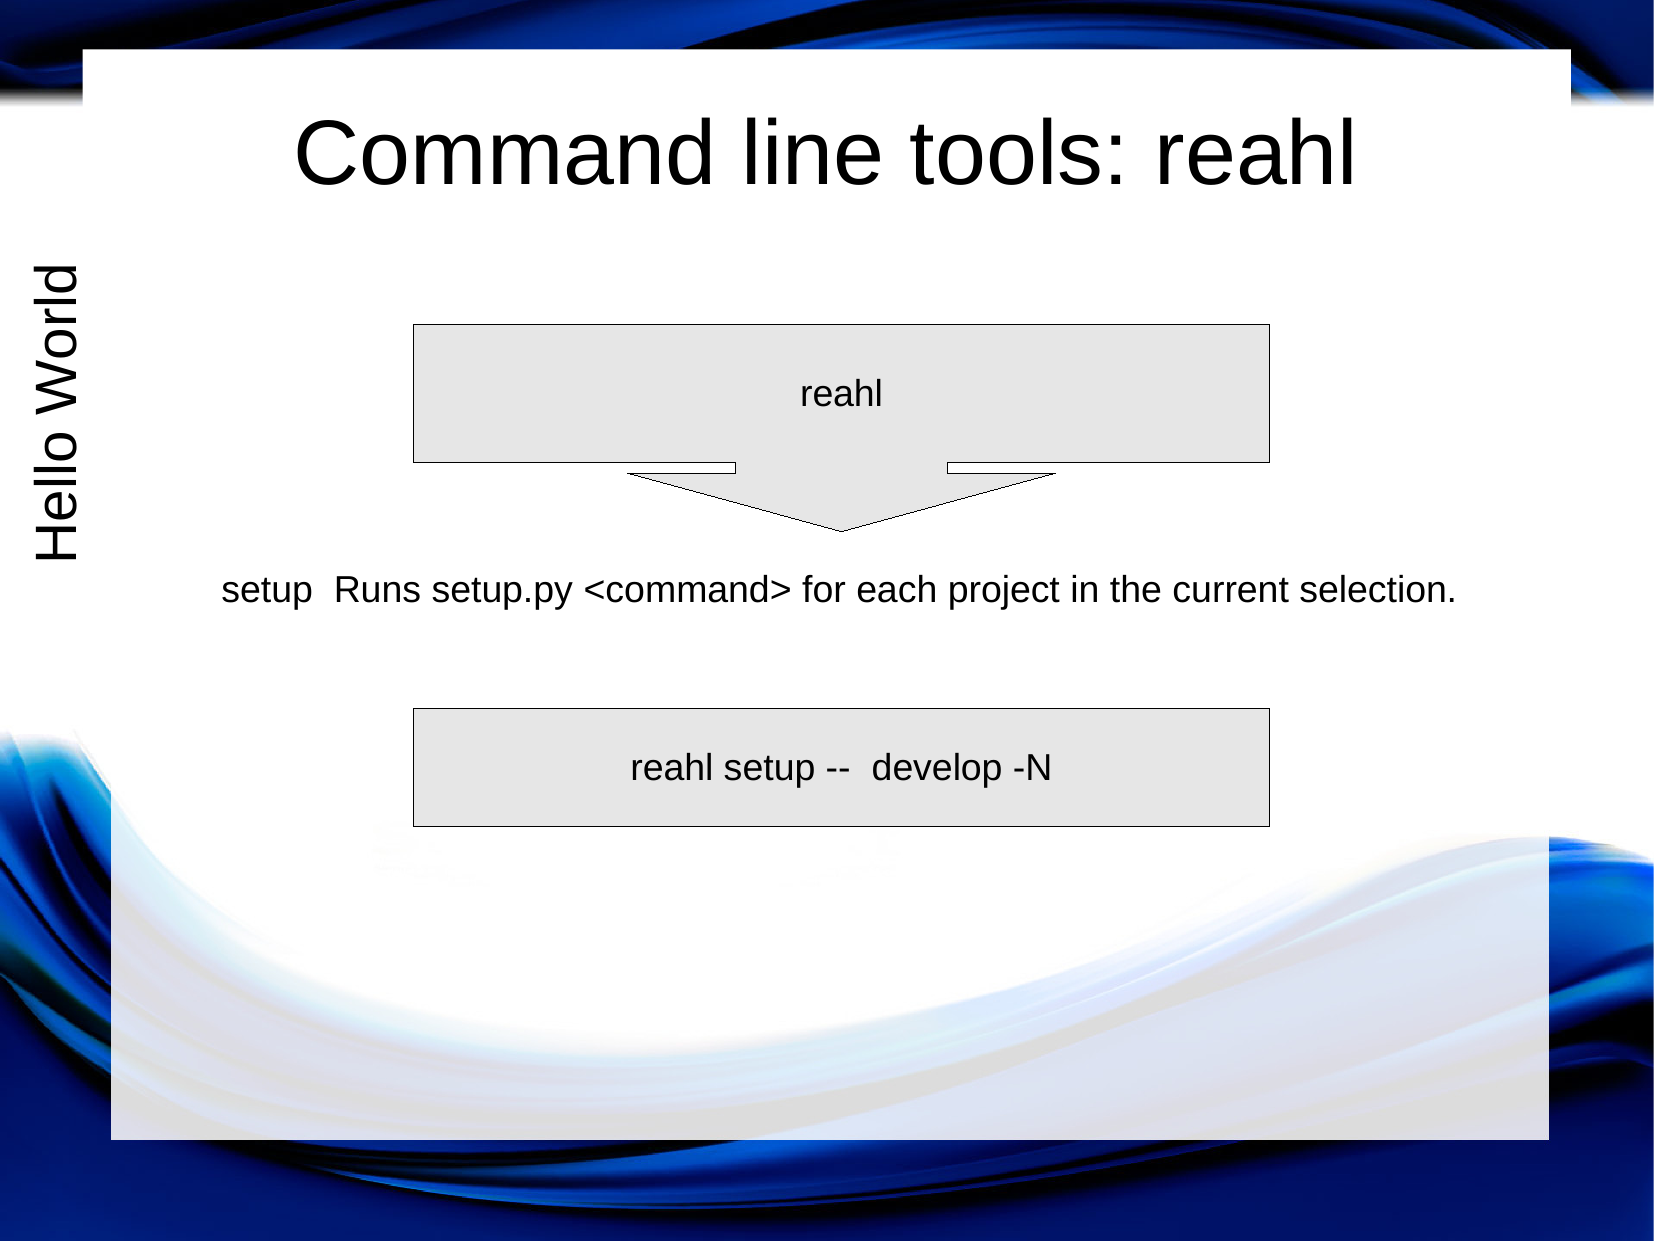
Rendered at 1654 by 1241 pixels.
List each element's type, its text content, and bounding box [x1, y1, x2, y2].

text_box setup Runs setup.py <command> for each project in the current selection. [206, 561, 1477, 623]
picture [0, 0, 1654, 1241]
title Command line tools: reahl [130, 49, 1571, 257]
title Hello World [0, 29, 130, 798]
text_box reahl setup -- develop -N [413, 708, 1270, 827]
text_box reahl [413, 324, 1270, 532]
